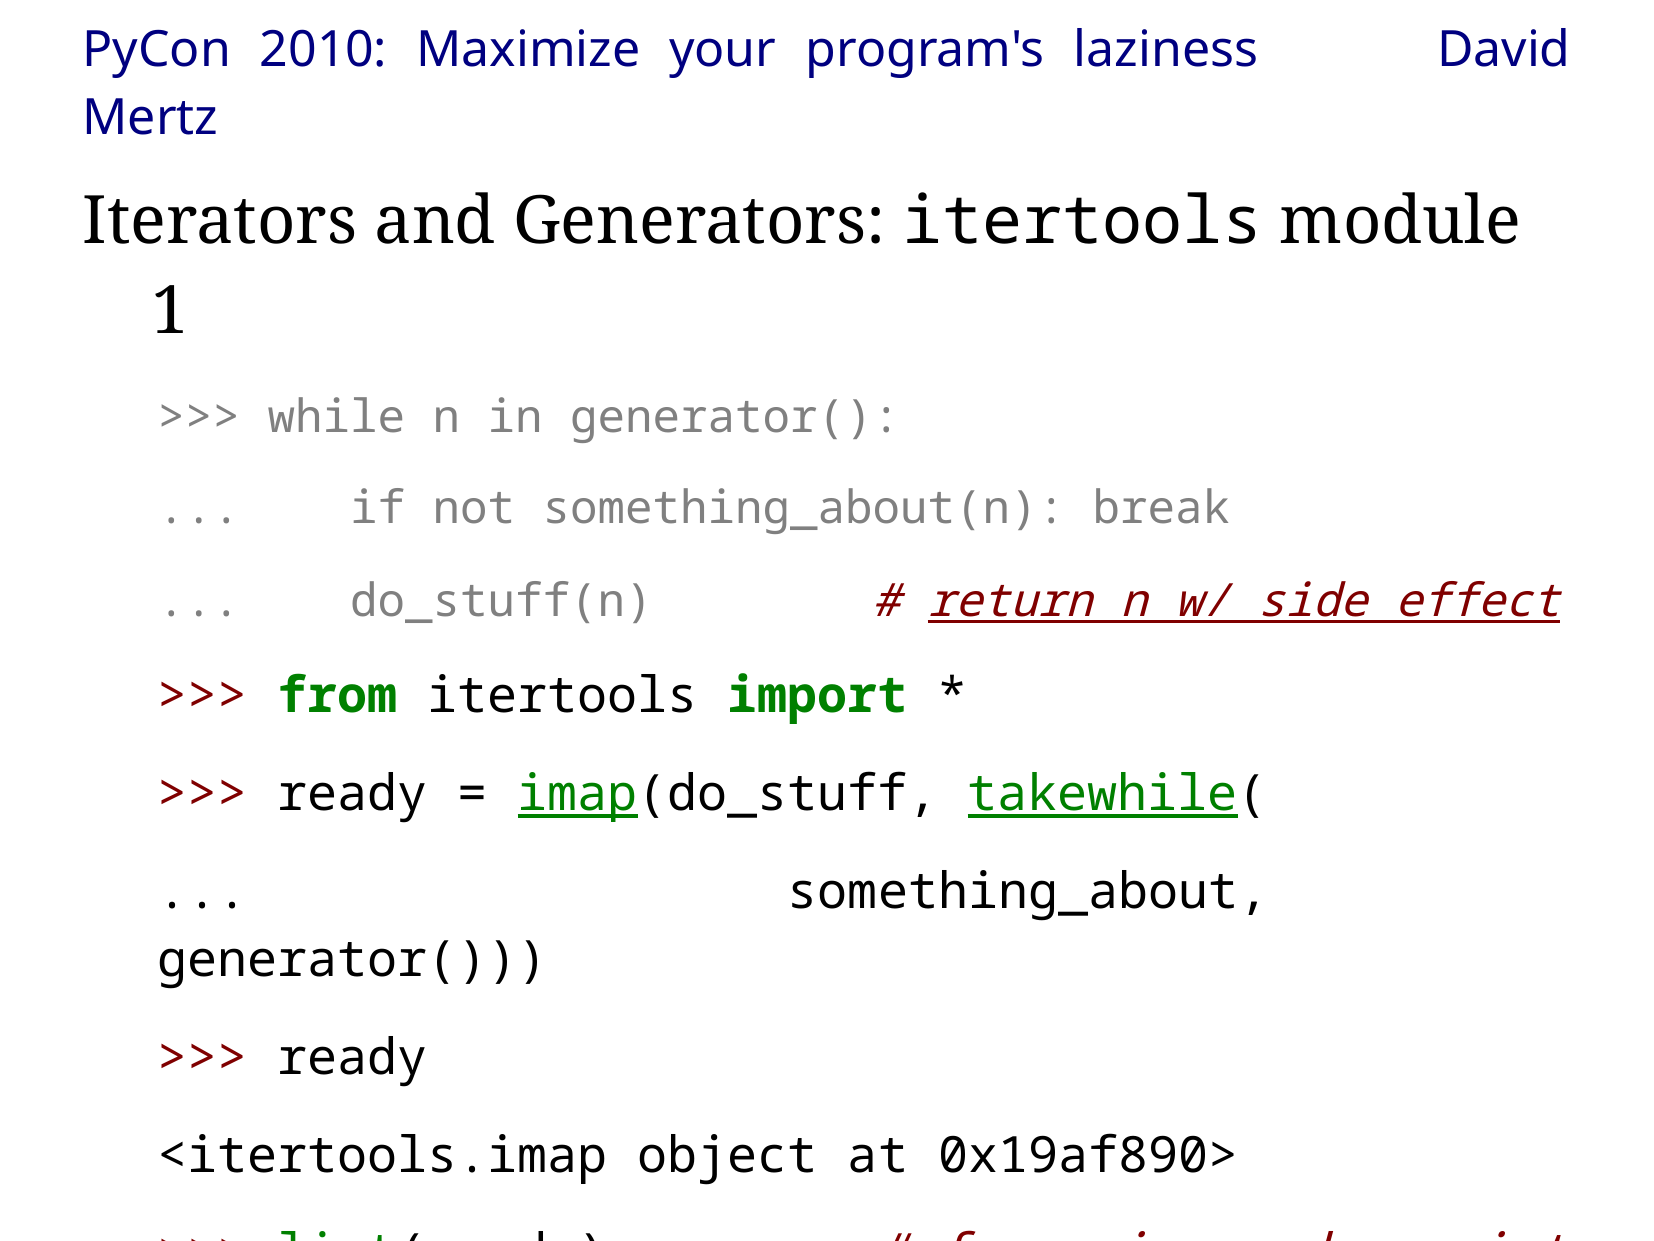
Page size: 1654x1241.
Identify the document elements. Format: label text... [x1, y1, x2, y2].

list [1126, 1155, 1140, 1168]
list [255, 1148, 269, 1156]
list [82, 1088, 1571, 1168]
list [1035, 1140, 1051, 1155]
title PyCon 2010: Maximize your program's laziness David Mertz [82, 49, 1571, 113]
list [735, 1148, 749, 1156]
list [1155, 1140, 1171, 1155]
list [855, 1159, 868, 1168]
list [374, 1148, 390, 1168]
list [524, 1149, 530, 1168]
list [948, 1146, 961, 1168]
list Iterators and Generators: itertools module 1 >>> while n in generator(): ... if not something_about(n): break ... do_stuff(n) # return n w/ side effect >>> from itertools import * >>> ready = imap(do_stuff, takewhile( ... something_about, generator())) >>> ready <itertools.imap object at 0x19af890> >>> list(ready) # for n in ready: print n, [901, 42001, 18901, 64001, 56901, 66001, 14901, 48001] [82, 171, 1571, 1088]
list [945, 1140, 958, 1161]
list [1127, 1140, 1139, 1151]
list [585, 1148, 600, 1168]
list [555, 1159, 568, 1168]
list [675, 1148, 690, 1168]
list [644, 1148, 660, 1168]
list [1066, 1159, 1079, 1168]
list [1188, 1146, 1201, 1168]
list [979, 1162, 987, 1168]
list [1185, 1140, 1198, 1161]
list [344, 1148, 360, 1168]
list [534, 1149, 541, 1168]
